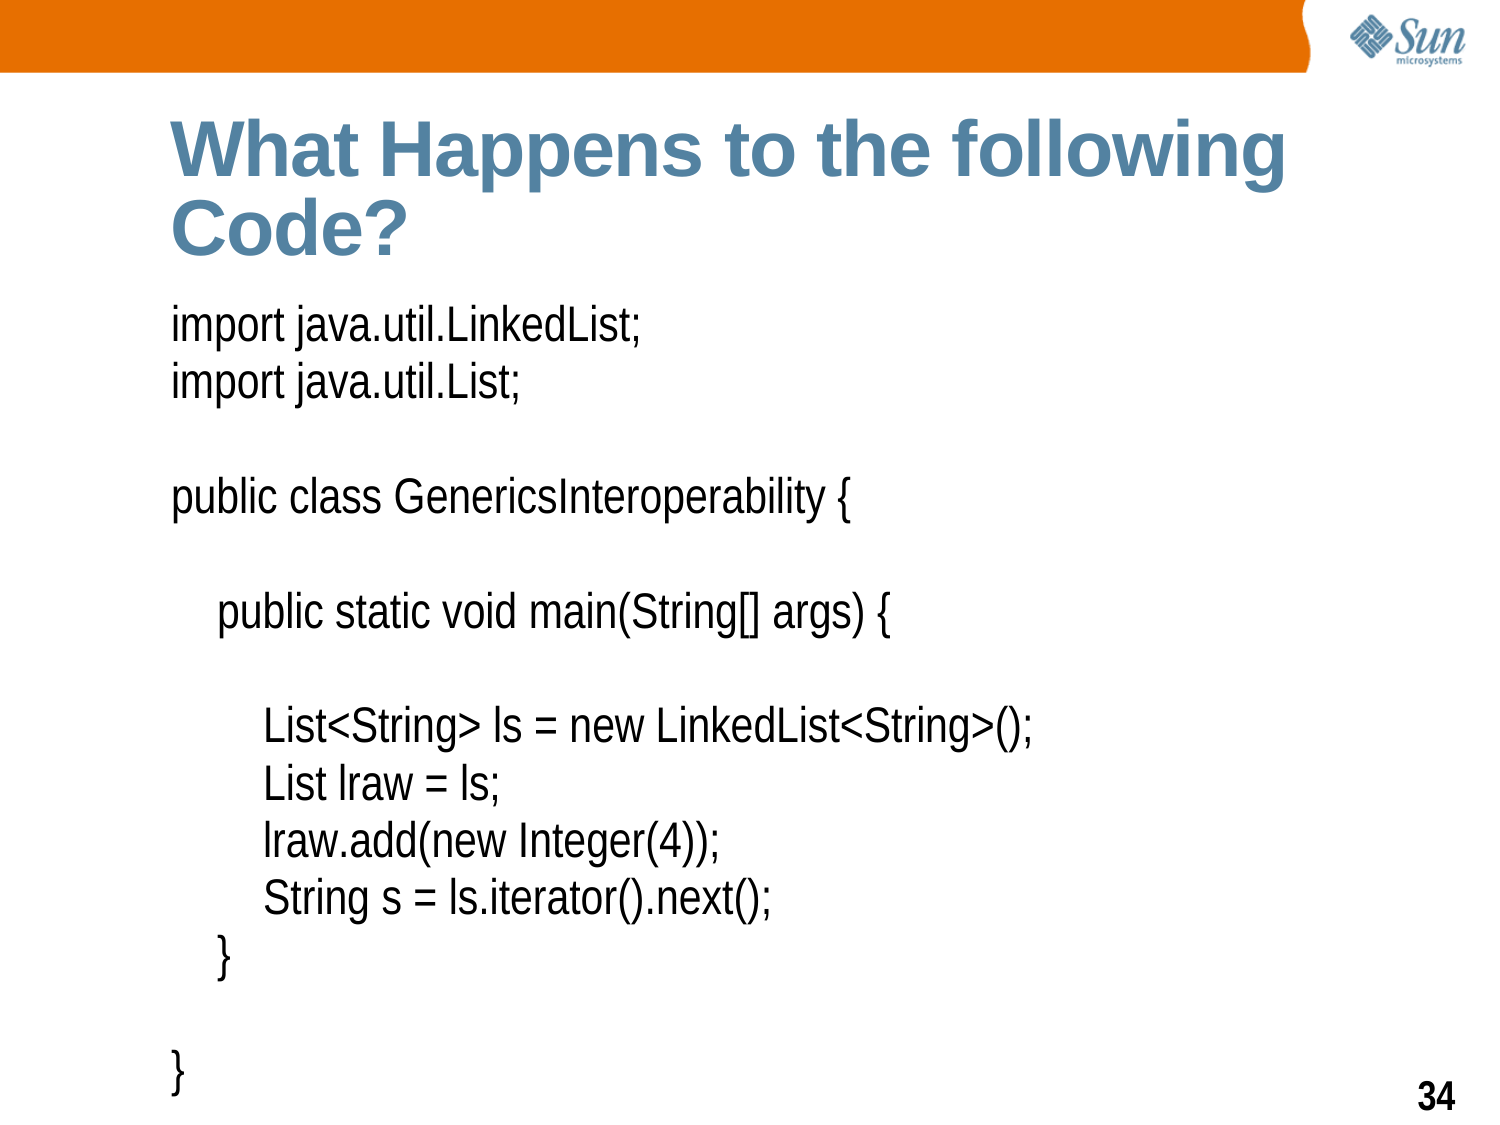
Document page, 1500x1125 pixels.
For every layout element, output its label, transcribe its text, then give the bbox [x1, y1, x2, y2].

list import java.util.LinkedList; import java.util.List; public class GenericsInteroperability { public static void main(String[] args) { List<String> ls = new LinkedList<String>(); List lraw = ls; lraw.add(new Integer(4)); String s = ls.iterator().next(); } } [136, 287, 1407, 1091]
picture [0, 0, 1500, 75]
title What Happens to the following Code? [155, 90, 1457, 294]
